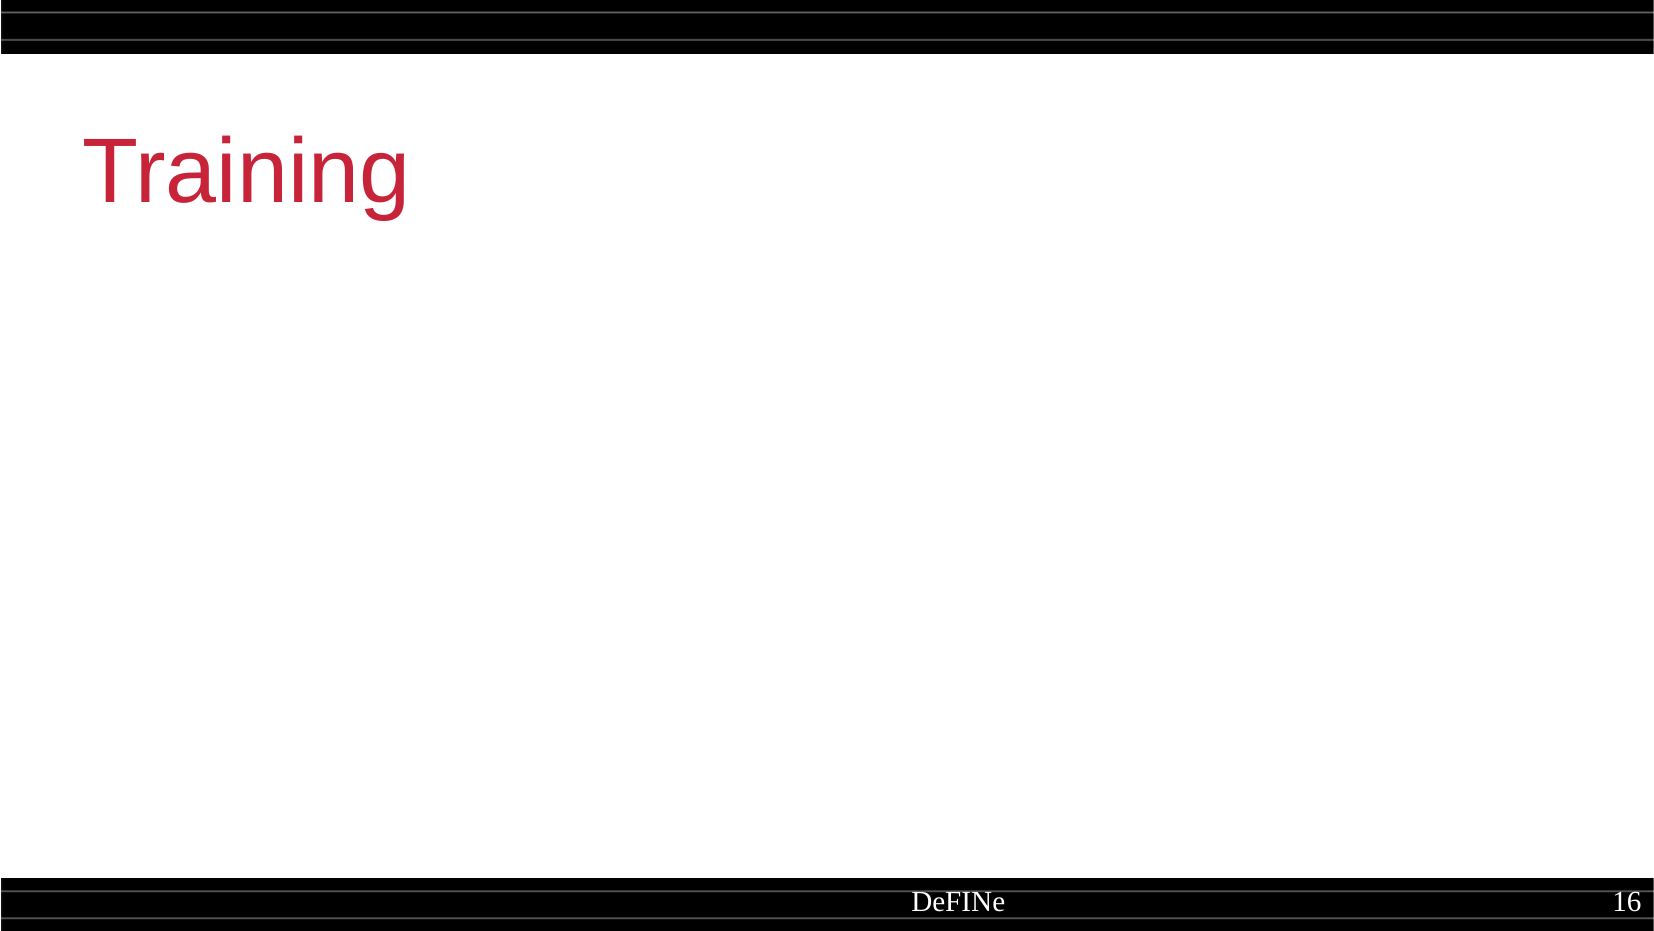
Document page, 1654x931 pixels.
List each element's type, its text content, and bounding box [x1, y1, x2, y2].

title Training [82, 92, 1571, 249]
picture [1, 878, 1654, 931]
picture [1, 0, 1654, 54]
